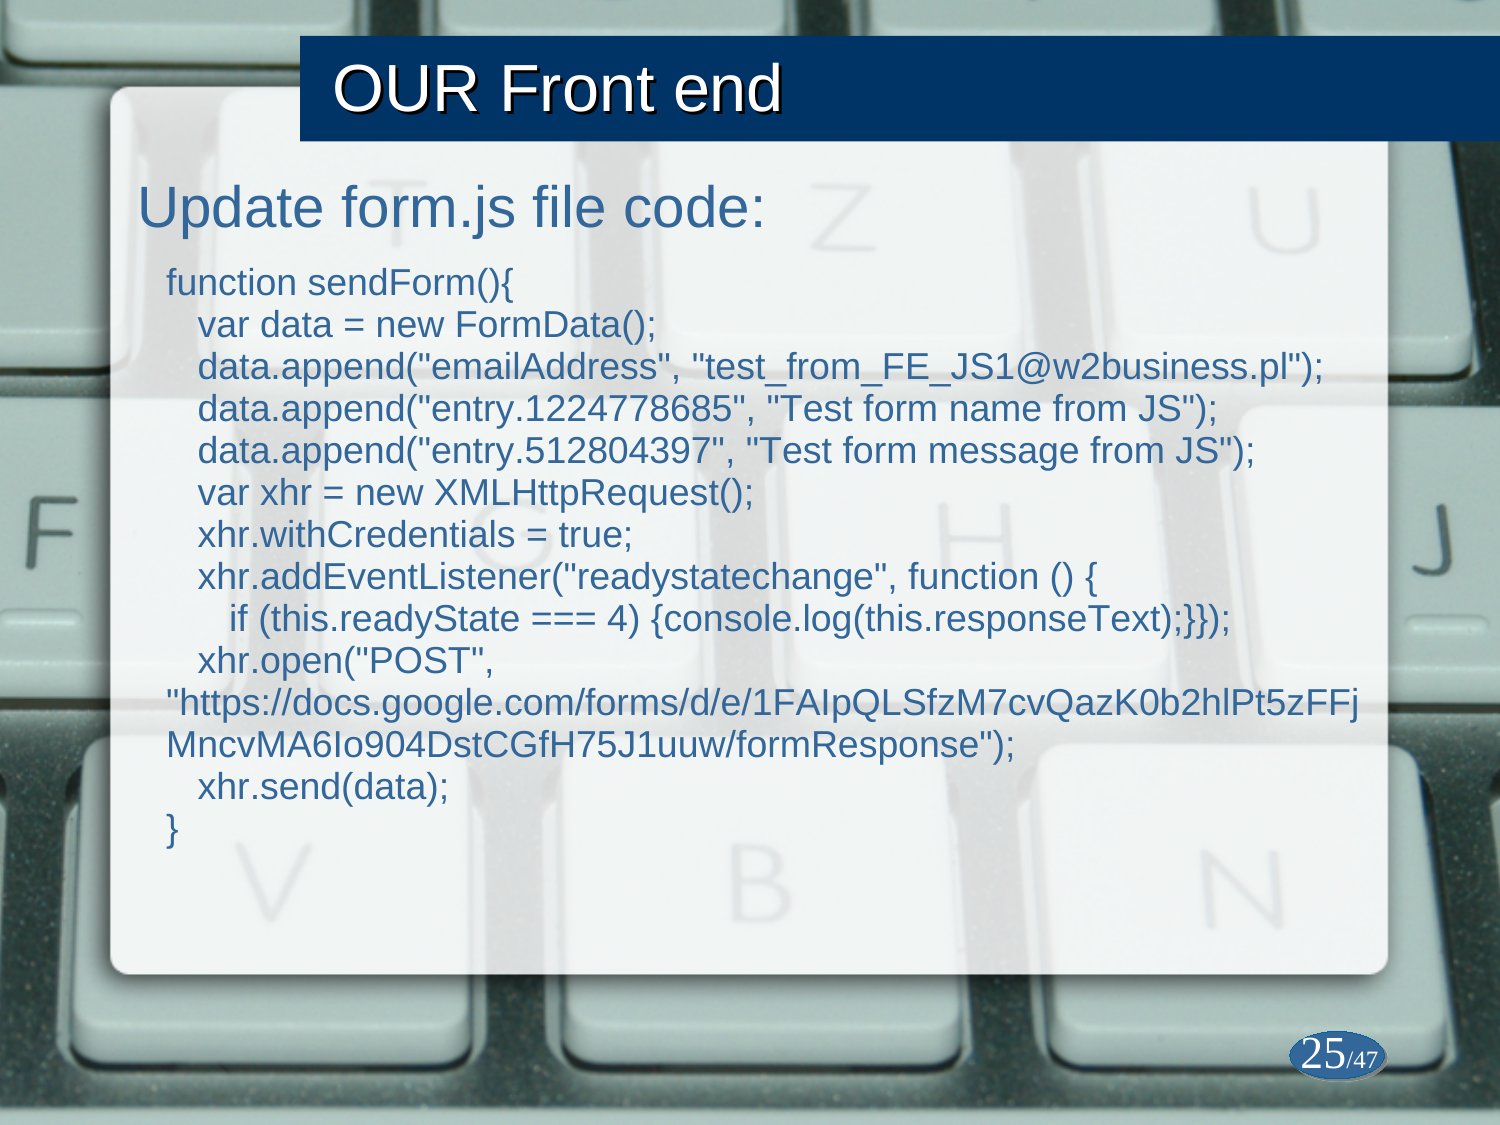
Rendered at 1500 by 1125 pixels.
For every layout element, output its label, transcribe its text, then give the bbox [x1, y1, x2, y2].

picture [0, 0, 1500, 1125]
title Update form.js file code: [122, 167, 1384, 313]
text_box function sendForm(){ var data = new FormData(); data.append("emailAddress", "test_from_FE_JS1@w2business.pl"); data.append("entry.1224778685", "Test form name from JS"); data.append("entry.512804397", "Test form message from JS"); var xhr = new XMLHttpRequest(); xhr.withCredentials = true; xhr.addEventListener("readystatechange", function () { if (this.readyState === 4) {console.log(this.responseText);}}); xhr.open("POST", "https://docs.google.com/forms/d/e/1FAIpQLSfzM7cvQazK0b2hlPt5zFFjMncvMA6Io904DstCGfH75J1uuw/formResponse"); xhr.send(data); } [151, 253, 1393, 858]
title OUR Front end [300, 35, 1500, 142]
